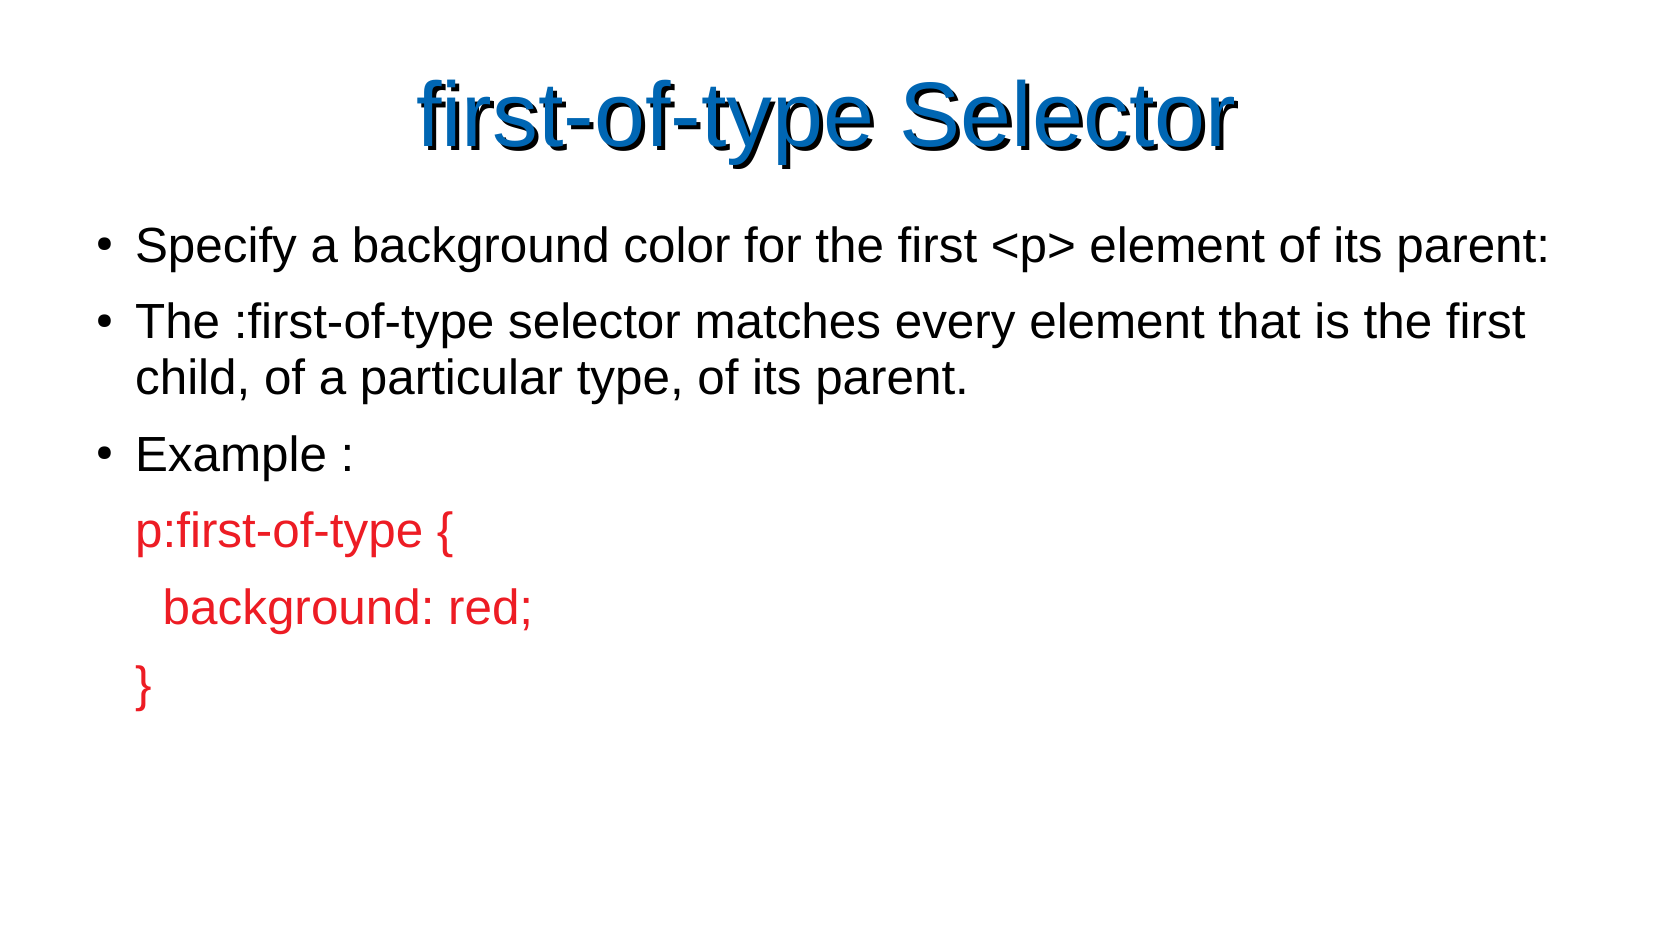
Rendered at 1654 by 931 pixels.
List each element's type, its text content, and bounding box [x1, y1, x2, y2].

title first-of-type Selector [82, 37, 1571, 193]
list Specify a background color for the first <p> element of its parent: The :first-of-type selector matches every element that is the first child, of a particular type, of its parent. Example : p:first-of-type { background: red; } [82, 217, 1571, 758]
